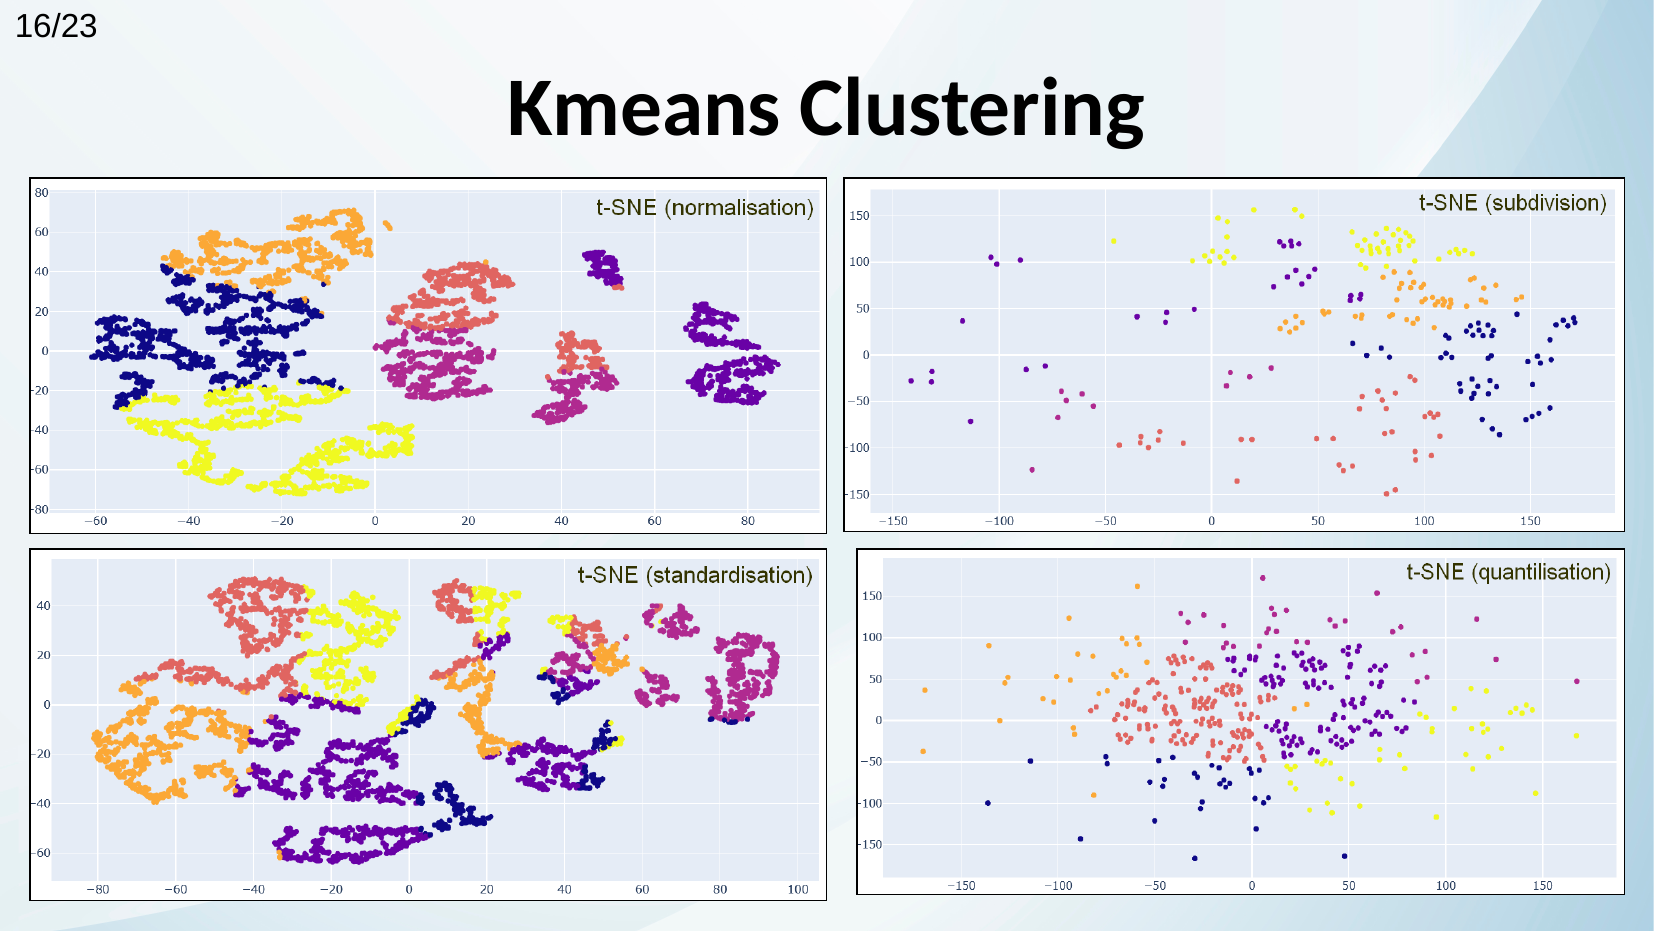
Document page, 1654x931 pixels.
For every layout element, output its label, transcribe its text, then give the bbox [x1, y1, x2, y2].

text_box 16/23 [0, 0, 119, 60]
picture [0, 0, 1654, 931]
title Kmeans Clustering [82, 37, 1571, 193]
